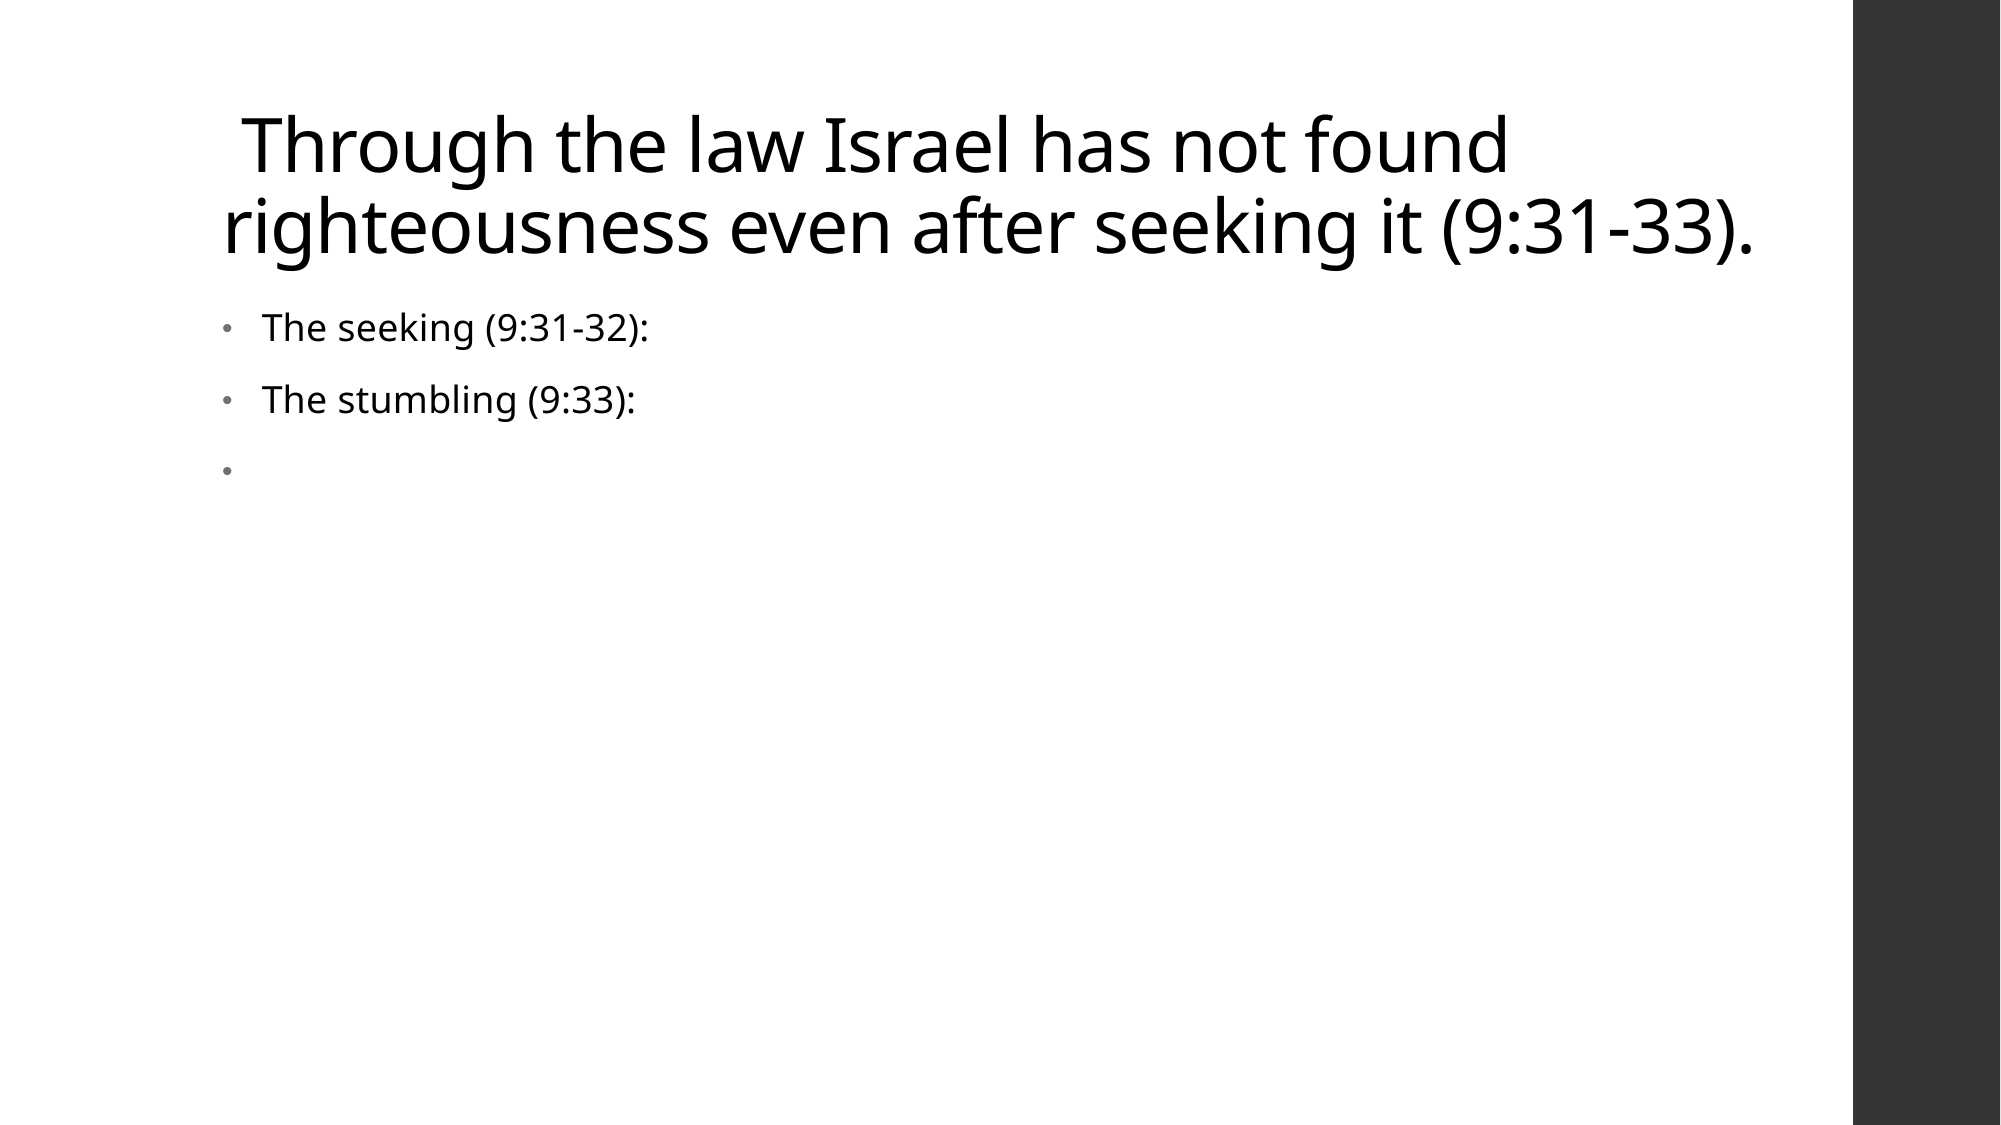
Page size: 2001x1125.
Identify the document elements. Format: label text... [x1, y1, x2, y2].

list The seeking (9:31-32): The stumbling (9:33): [206, 299, 1617, 1014]
title Through the law Israel has not found righteousness even after seeking it (9:31-33). [206, 60, 1797, 278]
